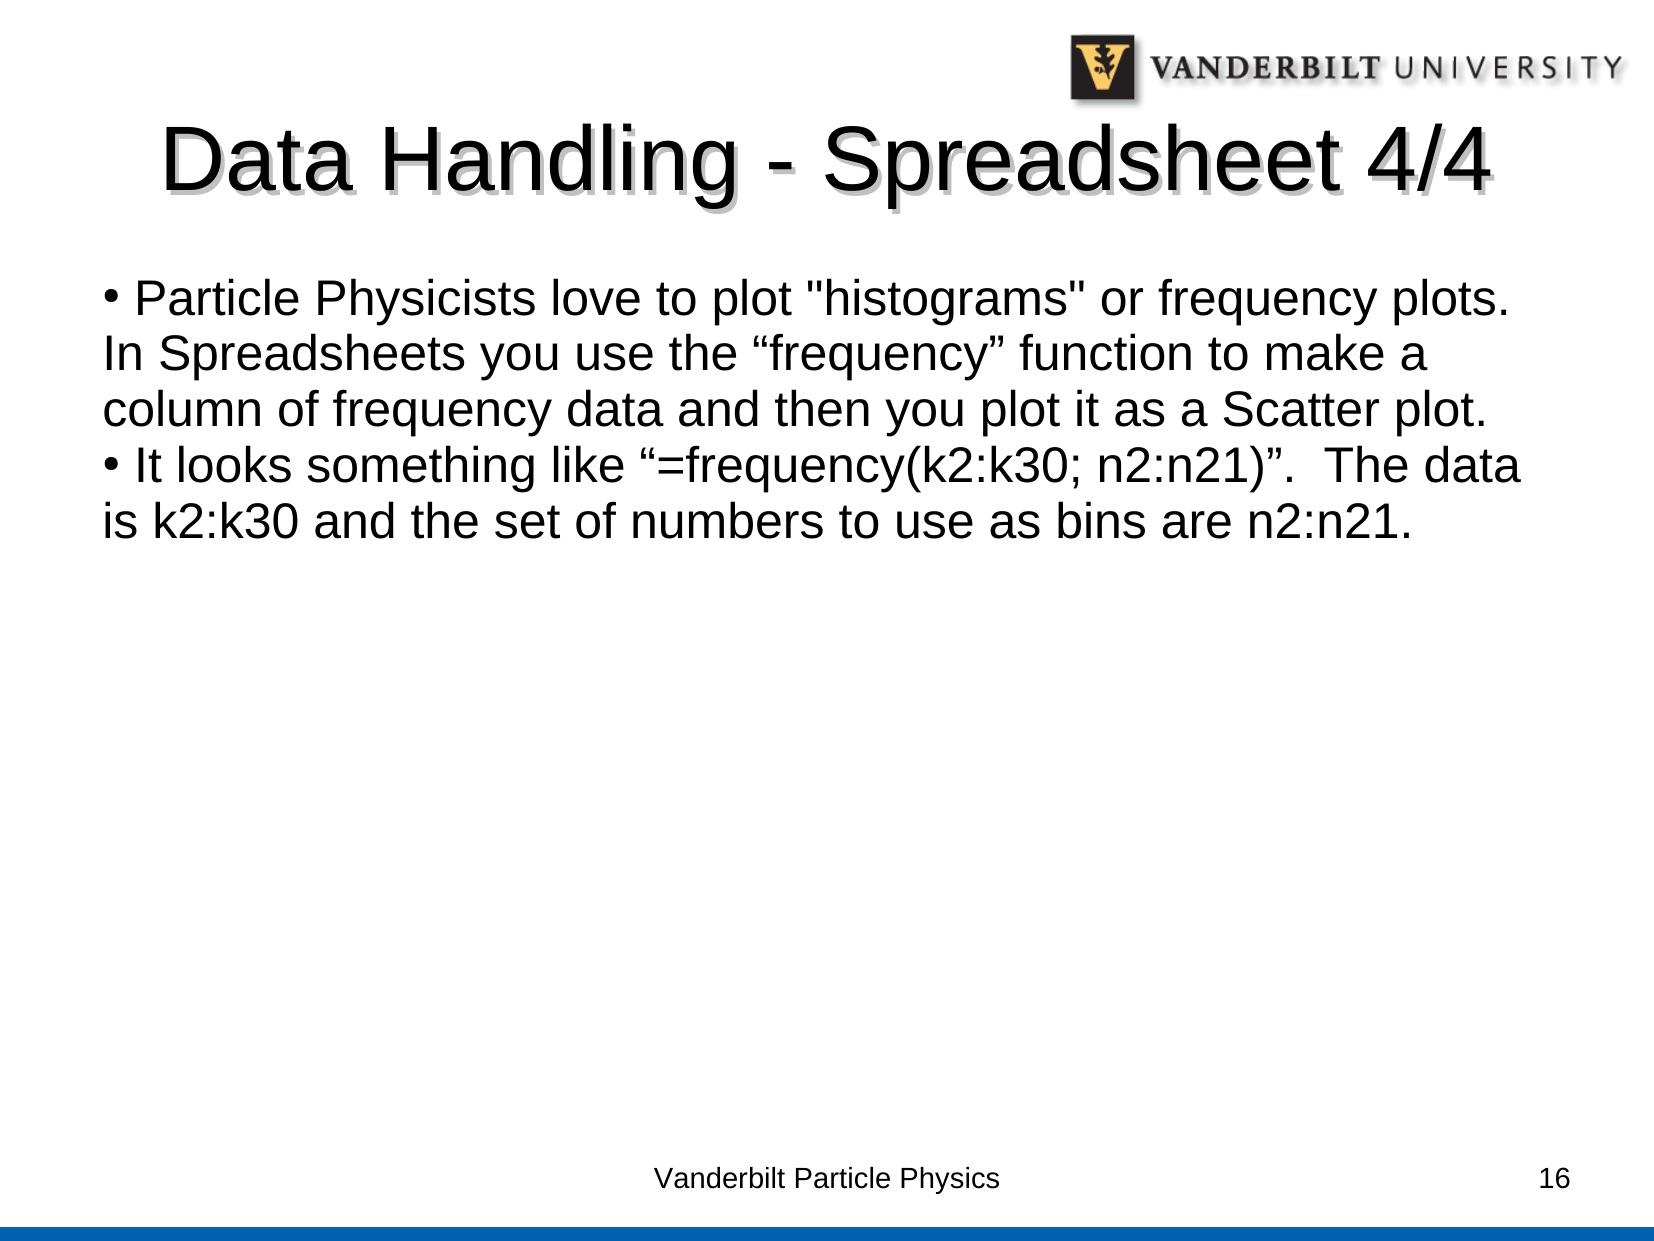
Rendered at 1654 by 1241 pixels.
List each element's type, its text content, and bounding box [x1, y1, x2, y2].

picture [1067, 31, 1637, 115]
title Data Handling - Spreadsheet 4/4 [121, 55, 1534, 262]
text_box Particle Physicists love to plot "histograms" or frequency plots. In Spreadsheets you use the “frequency” function to make a column of frequency data and then you plot it as a Scatter plot. It looks something like “=frequency(k2:k30; n2:n21)”. The data is k2:k30 and the set of numbers to use as bins are n2:n21. [87, 262, 1587, 557]
